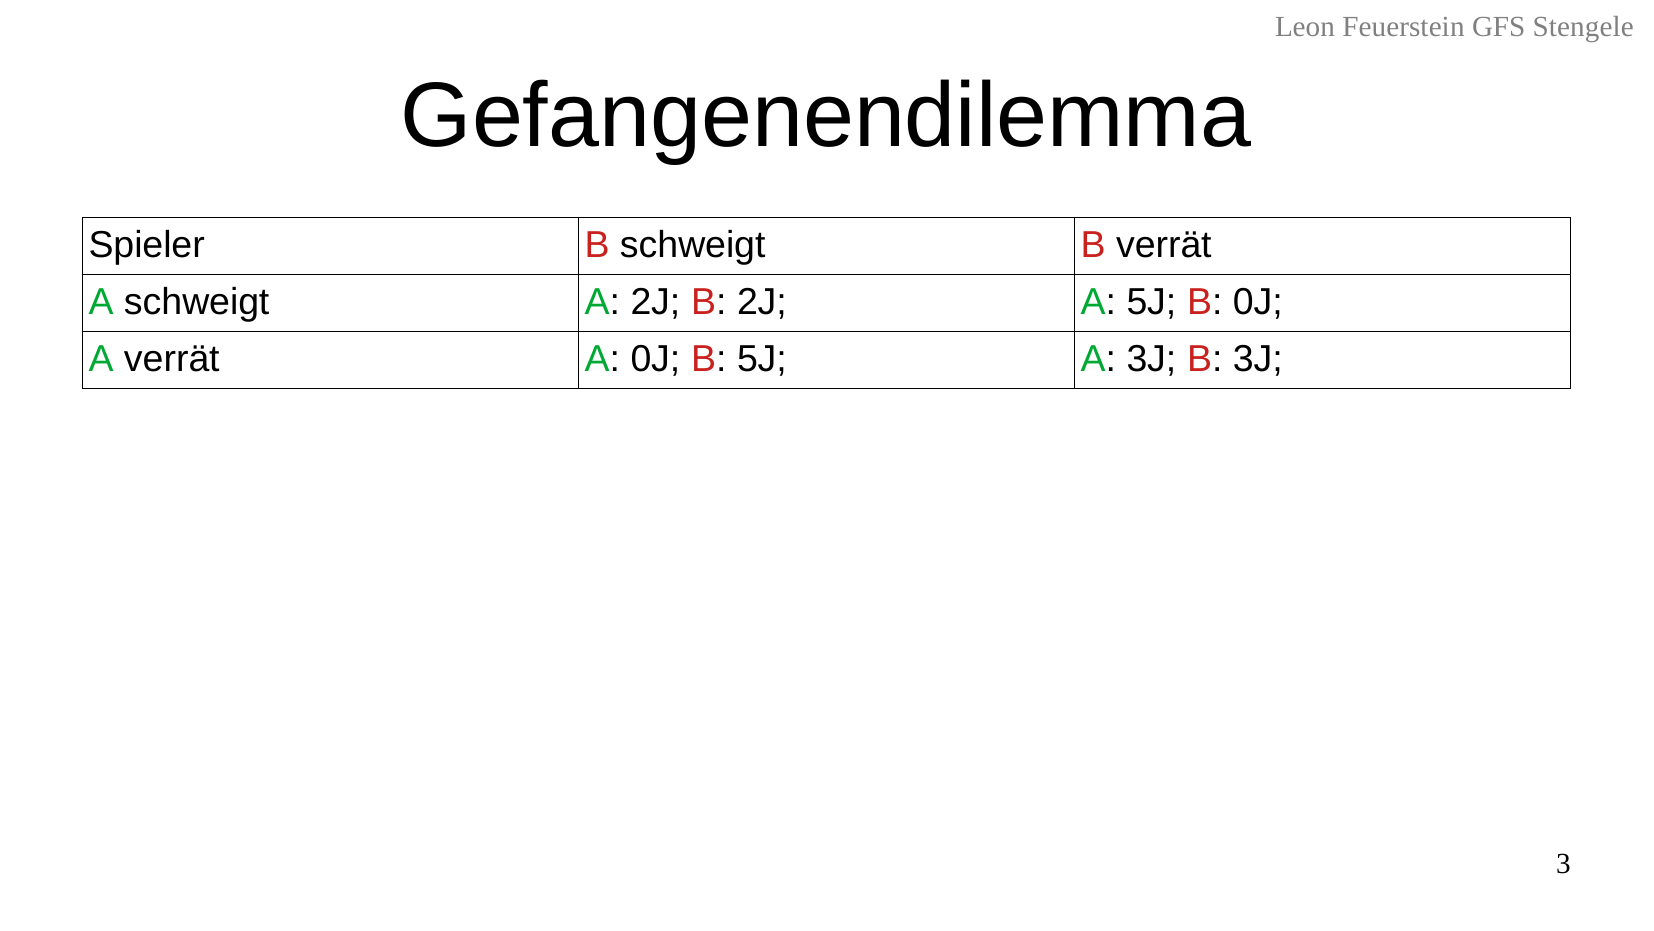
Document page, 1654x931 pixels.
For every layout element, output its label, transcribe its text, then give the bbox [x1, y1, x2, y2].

table_cell A: 3J; B: 3J; [1075, 332, 1570, 388]
table_header B schweigt [579, 218, 1074, 274]
table_header Spieler [83, 218, 578, 274]
title Gefangenendilemma [82, 37, 1571, 193]
table_cell A: 2J; B: 2J; [579, 275, 1074, 331]
table_cell A: 5J; B: 0J; [1075, 275, 1570, 331]
table_cell A schweigt [83, 275, 578, 331]
table_cell A: 0J; B: 5J; [579, 332, 1074, 388]
table_header B verrät [1075, 218, 1570, 274]
table_cell A verrät [83, 332, 578, 388]
